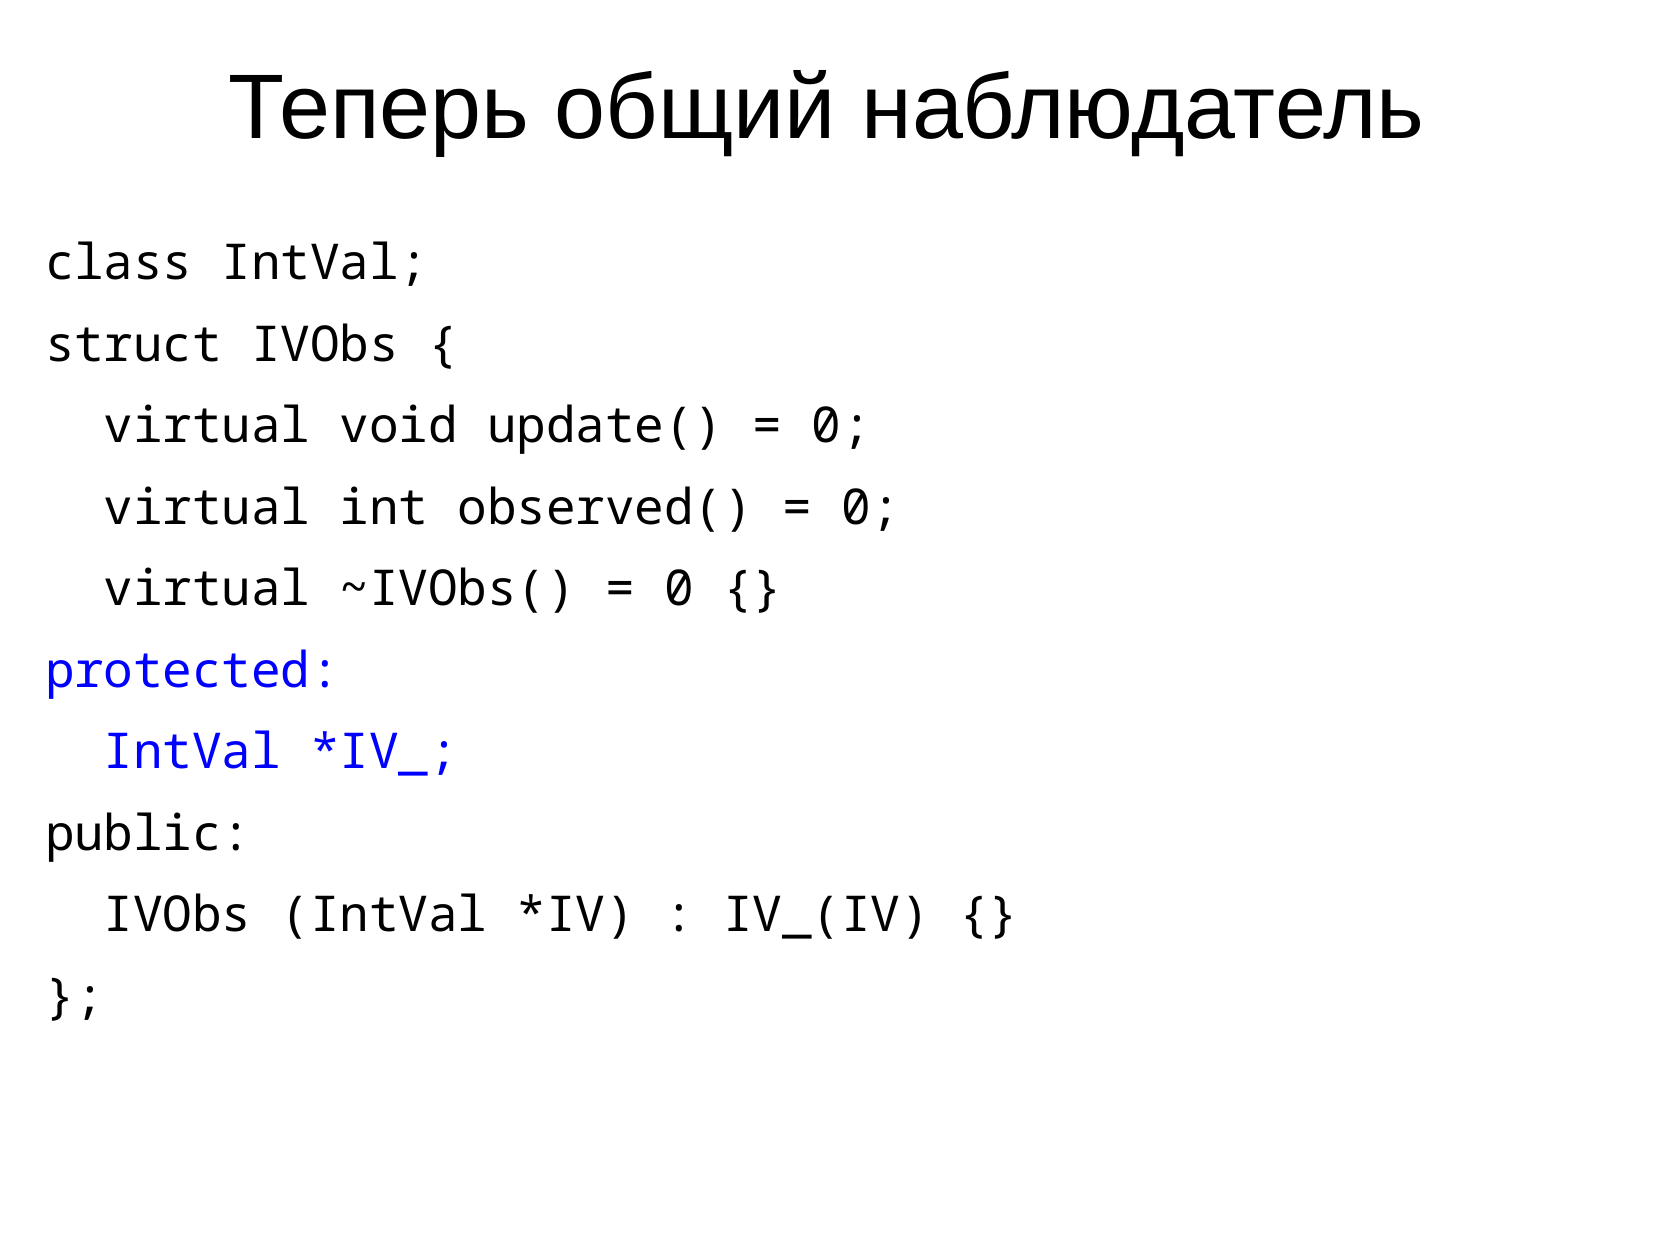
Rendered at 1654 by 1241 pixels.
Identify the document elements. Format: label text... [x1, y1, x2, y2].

title Теперь общий наблюдатель [82, 2, 1571, 211]
list class IntVal; struct IVObs { virtual void update() = 0; virtual int observed() = 0; virtual ~IVObs() = 0 {} protected: IntVal *IV_; public: IVObs (IntVal *IV) : IV_(IV) {} }; [45, 227, 1583, 1036]
